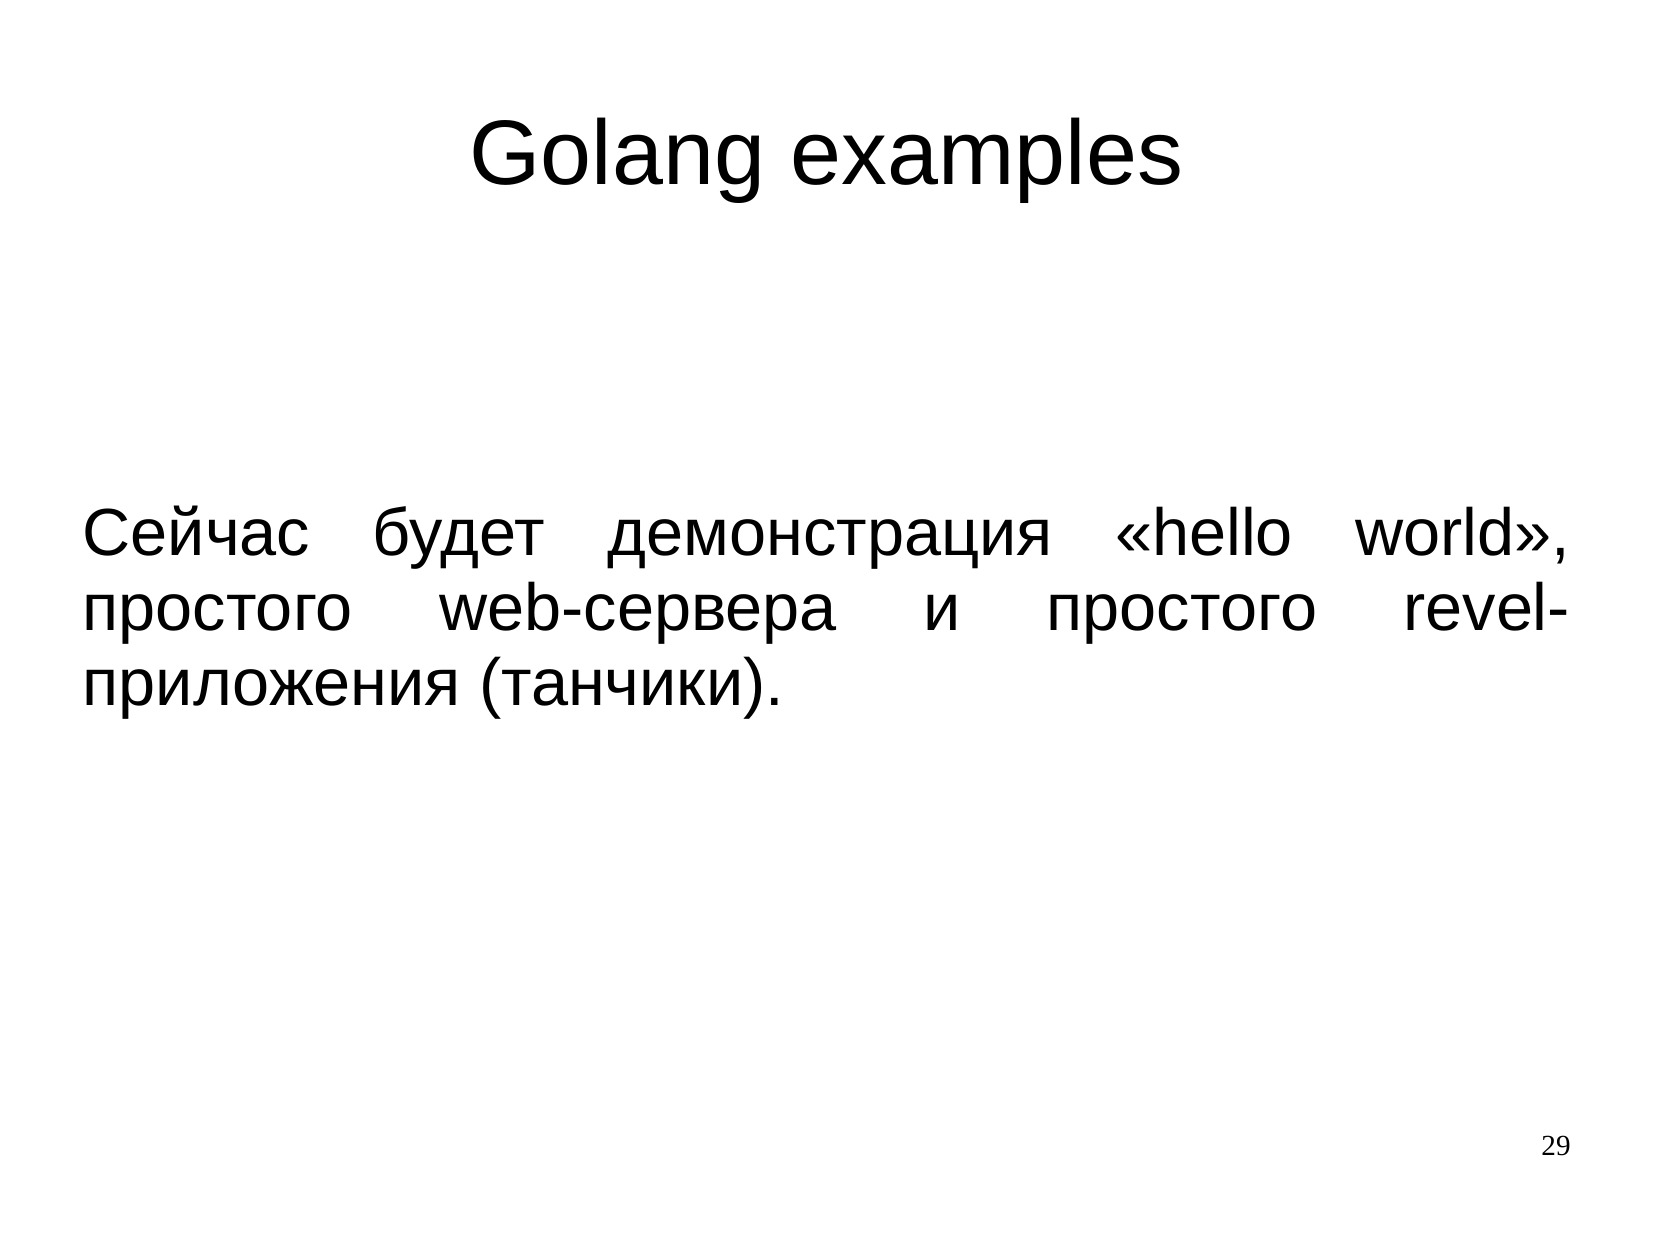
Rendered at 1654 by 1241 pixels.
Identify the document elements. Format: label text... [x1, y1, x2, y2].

title Golang examples [82, 49, 1571, 257]
list Сейчас будет демонстрация «hello world», простого web-сервера и простого revel-приложения (танчики). [82, 495, 1571, 781]
